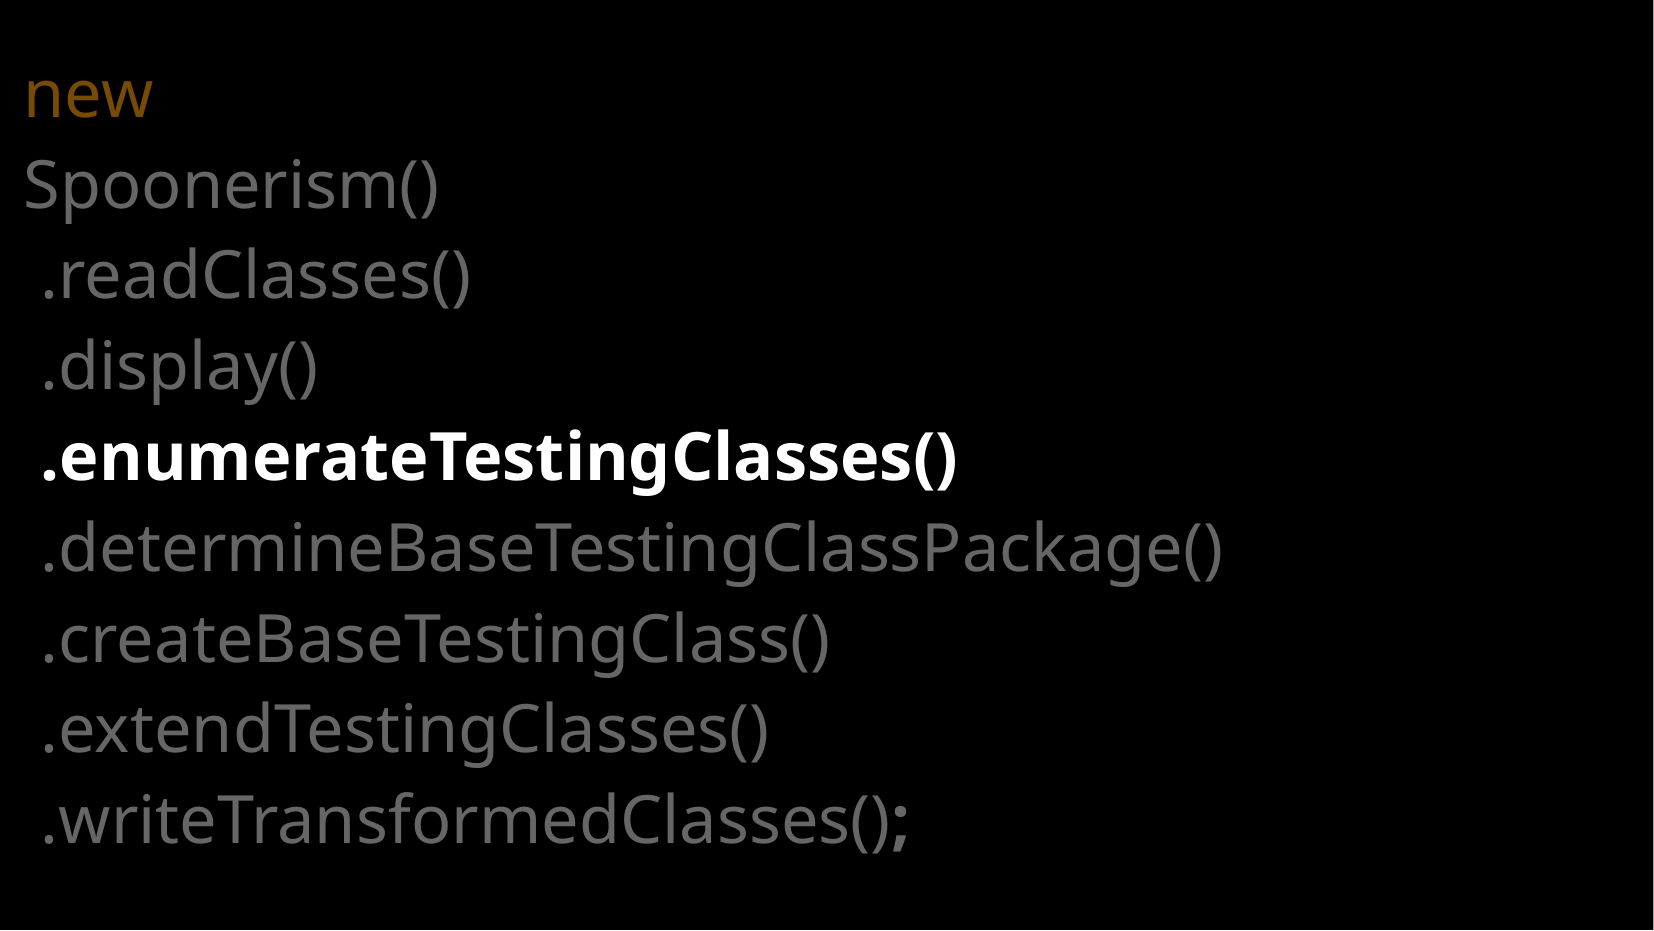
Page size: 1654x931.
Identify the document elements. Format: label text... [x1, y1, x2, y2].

subtitle new Spoonerism() .readClasses() .display() .enumerateTestingClasses() .determineBaseTestingClassPackage() .createBaseTestingClass() .extendTestingClasses() .writeTransformedClasses(); [23, 23, 1630, 886]
